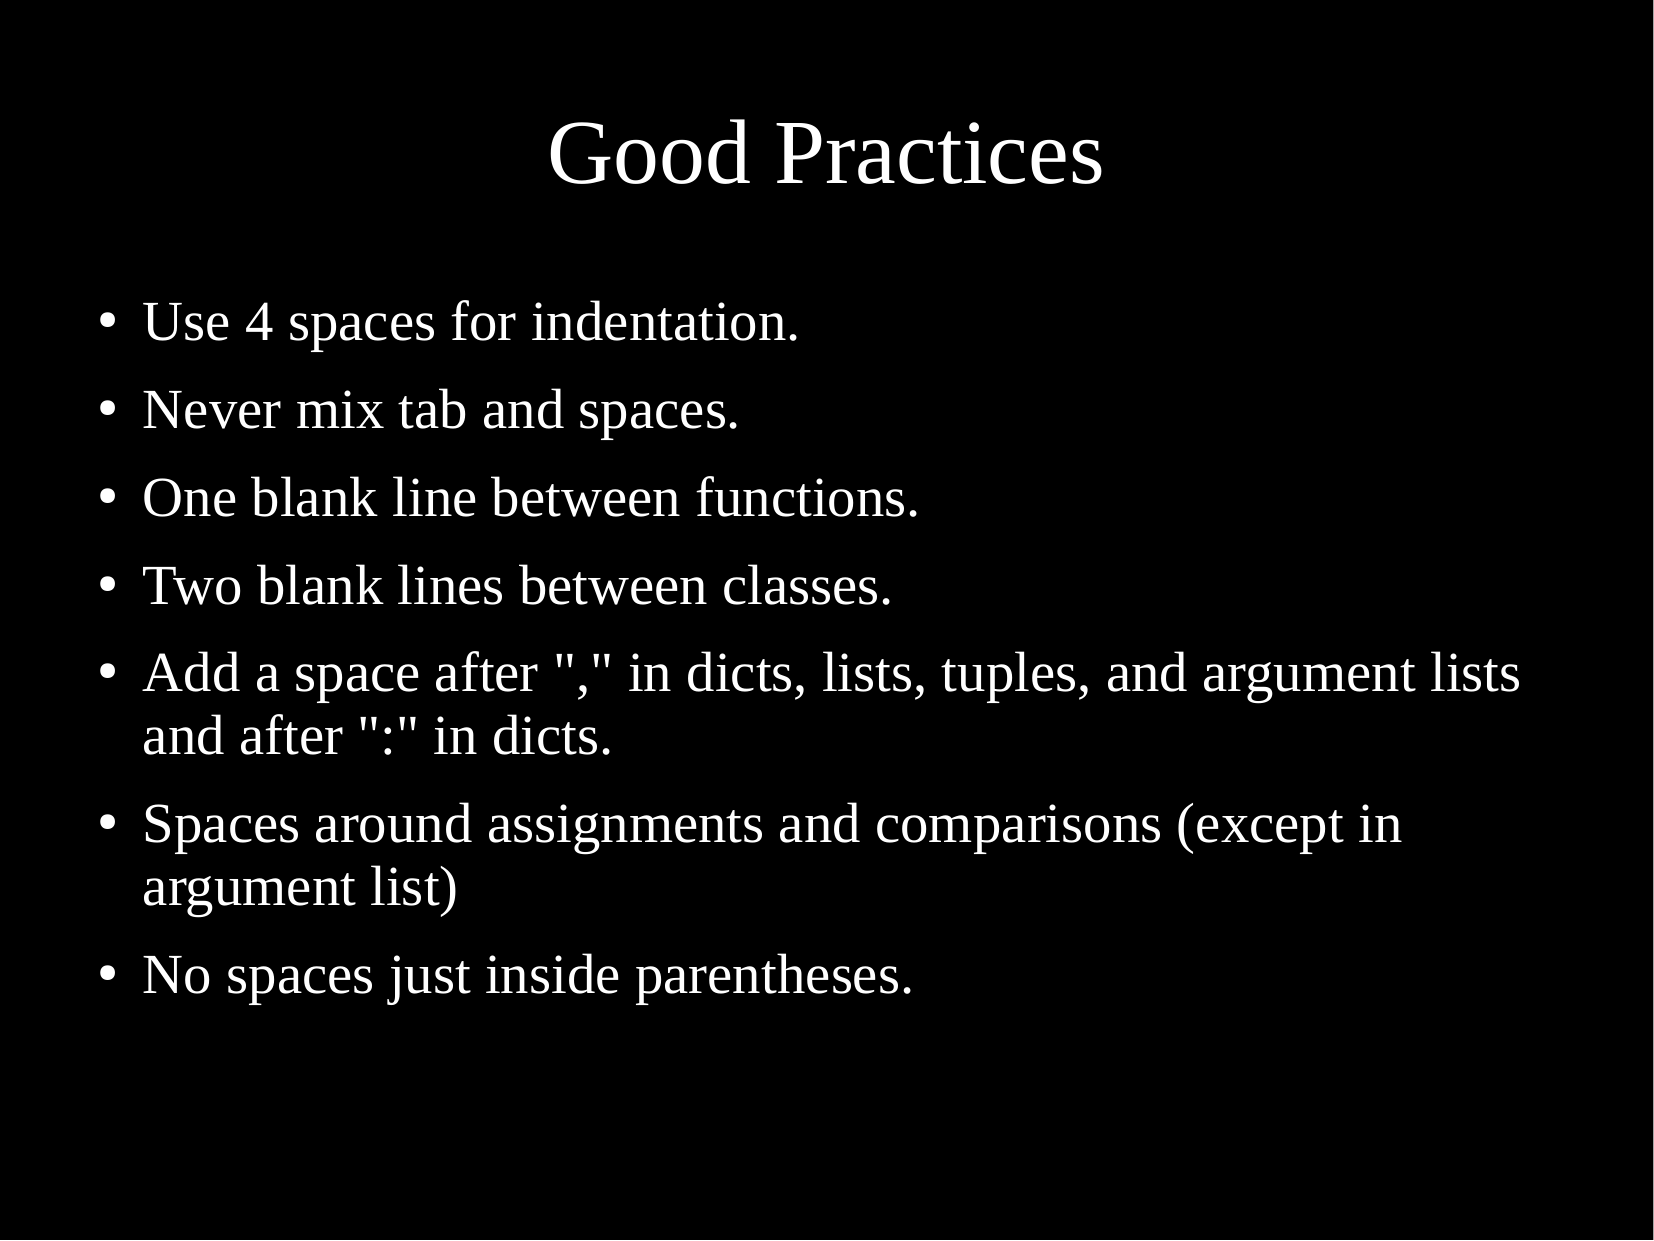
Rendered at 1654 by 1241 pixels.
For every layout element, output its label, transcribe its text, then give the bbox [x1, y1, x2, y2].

title Good Practices [82, 49, 1571, 257]
list Use 4 spaces for indentation. Never mix tab and spaces. One blank line between functions. Two blank lines between classes. Add a space after "," in dicts, lists, tuples, and argument lists and after ":" in dicts. Spaces around assignments and comparisons (except in argument list) No spaces just inside parentheses. [82, 290, 1571, 1010]
